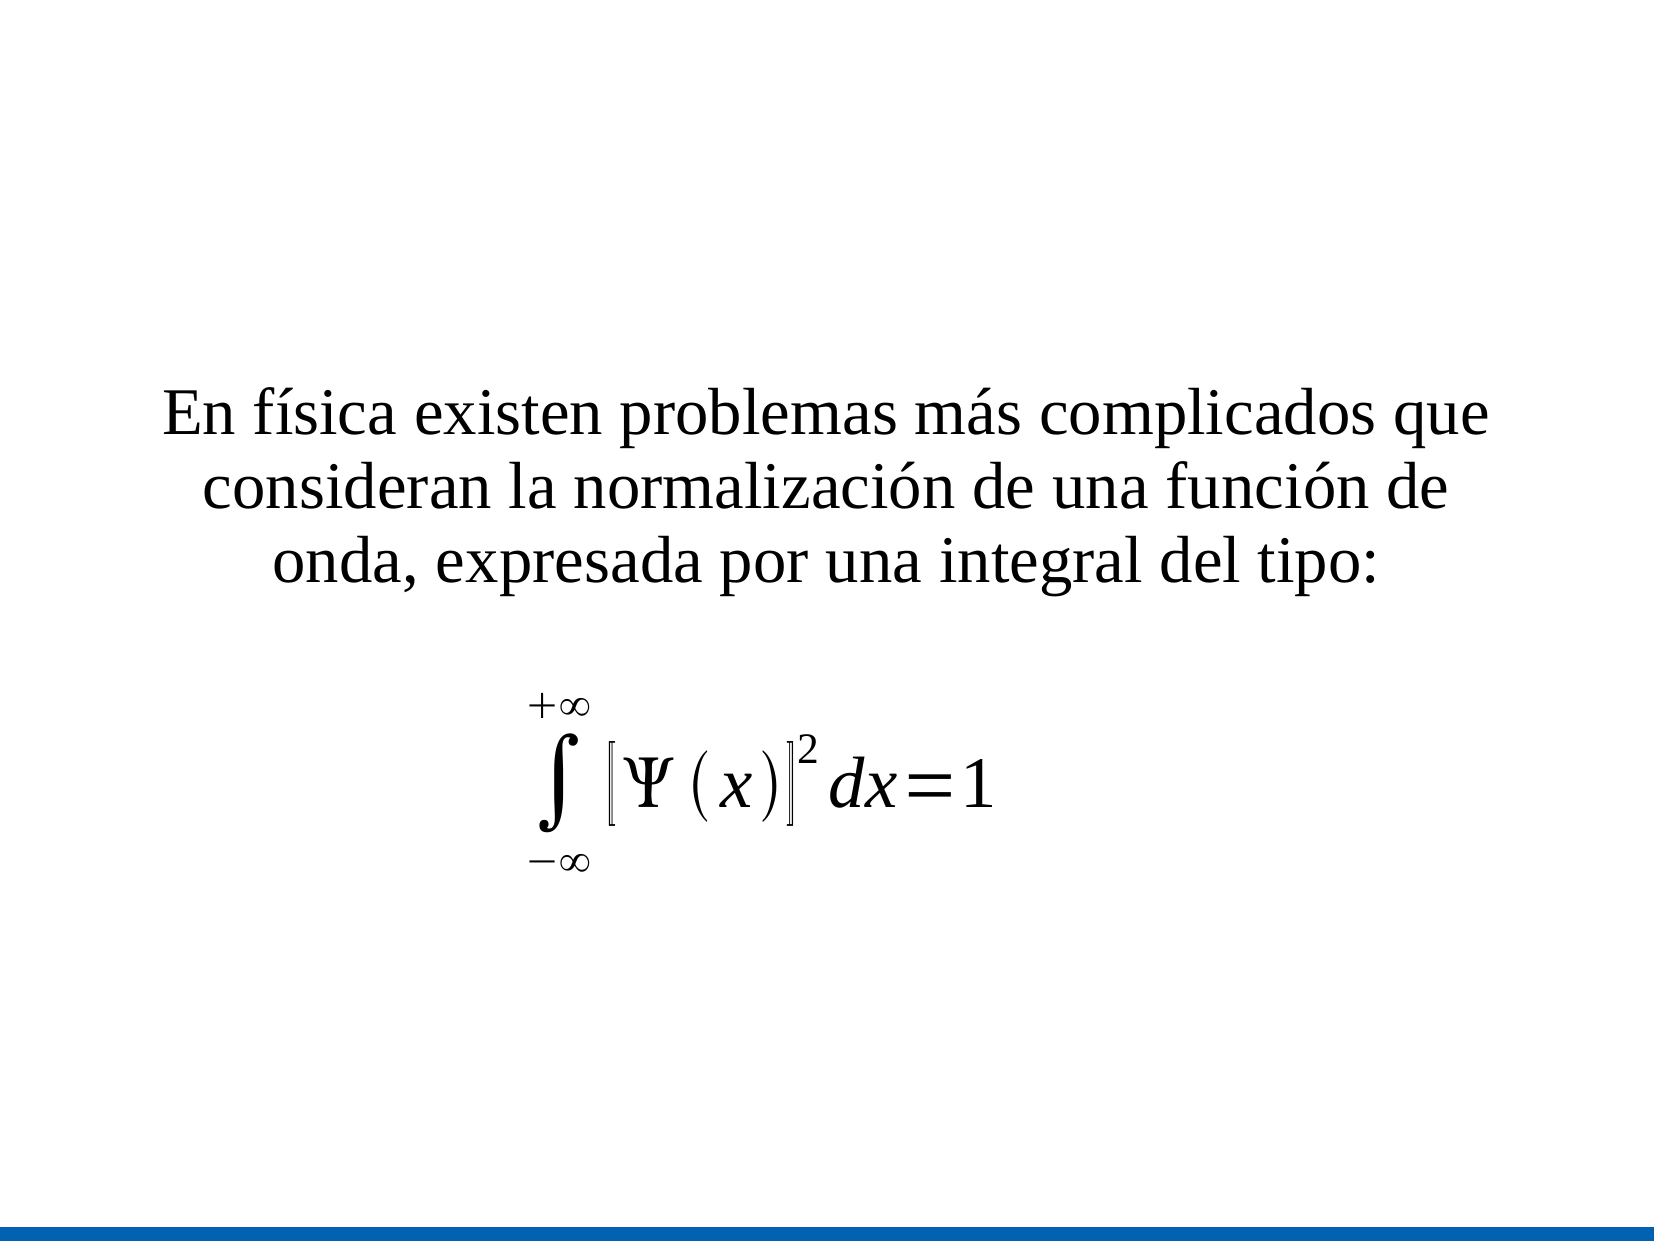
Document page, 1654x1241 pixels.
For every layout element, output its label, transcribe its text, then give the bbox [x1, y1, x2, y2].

subtitle En física existen problemas más complicados que consideran la normalización de una función de onda, expresada por una integral del tipo: [121, 352, 1534, 621]
chart [518, 679, 1004, 885]
